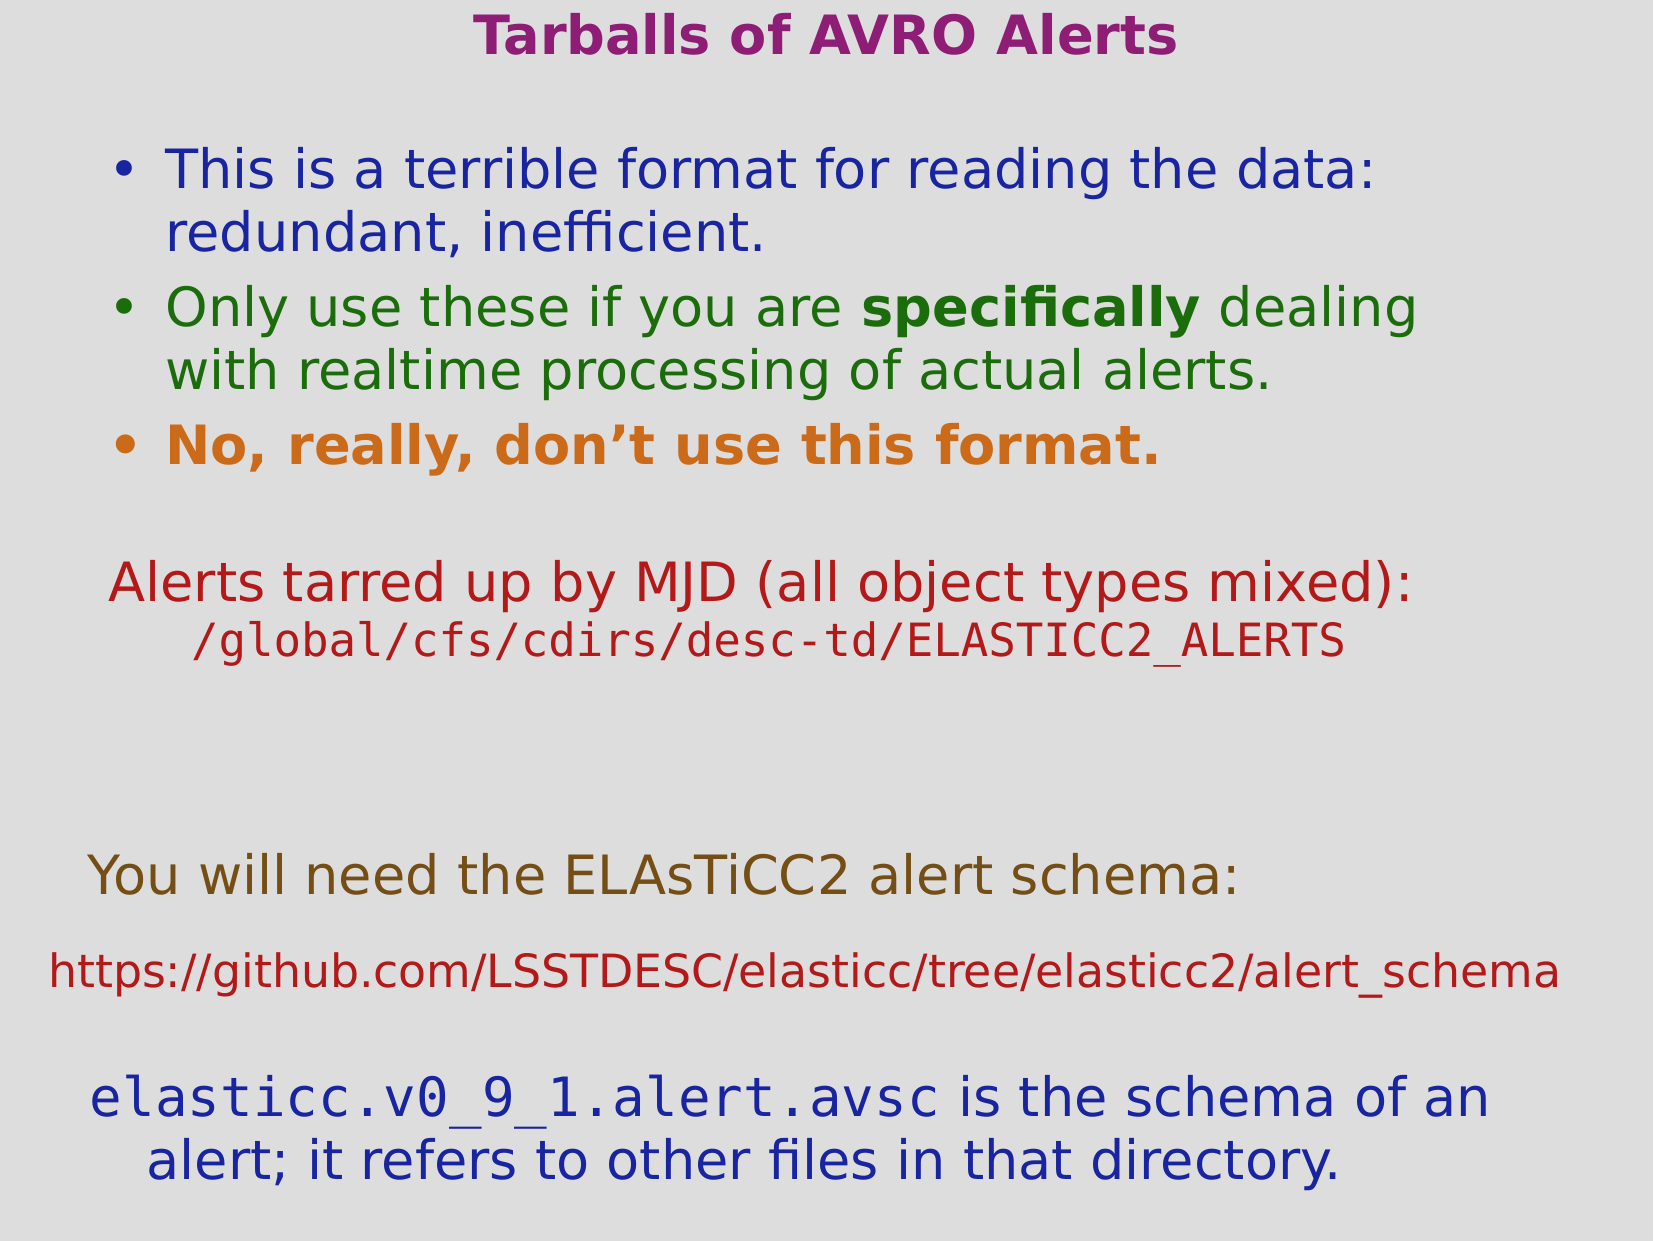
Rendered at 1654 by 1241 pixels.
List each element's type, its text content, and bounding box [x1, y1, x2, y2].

text_box elasticc.v0_9_1.alert.avsc is the schema of an alert; it refers to other files in that directory. [75, 1059, 1519, 1201]
text_box Tarballs of AVRO Alerts [224, 0, 1429, 76]
text_box https://github.com/LSSTDESC/elasticc/tree/elasticc2/alert_schema [33, 937, 1594, 1006]
text_box Alerts tarred up by MJD (all object types mixed): /global/cfs/cdirs/desc-td/ELASTICC2_ALERTS [93, 543, 1545, 676]
text_box • This is a terrible format for reading the data: redundant, inefficient. • Only use these if you are specifically dealing with realtime processing of actual alerts. • No, really, don’t use this format. [93, 131, 1501, 486]
text_box You will need the ELAsTiCC2 alert schema: [72, 836, 1372, 915]
